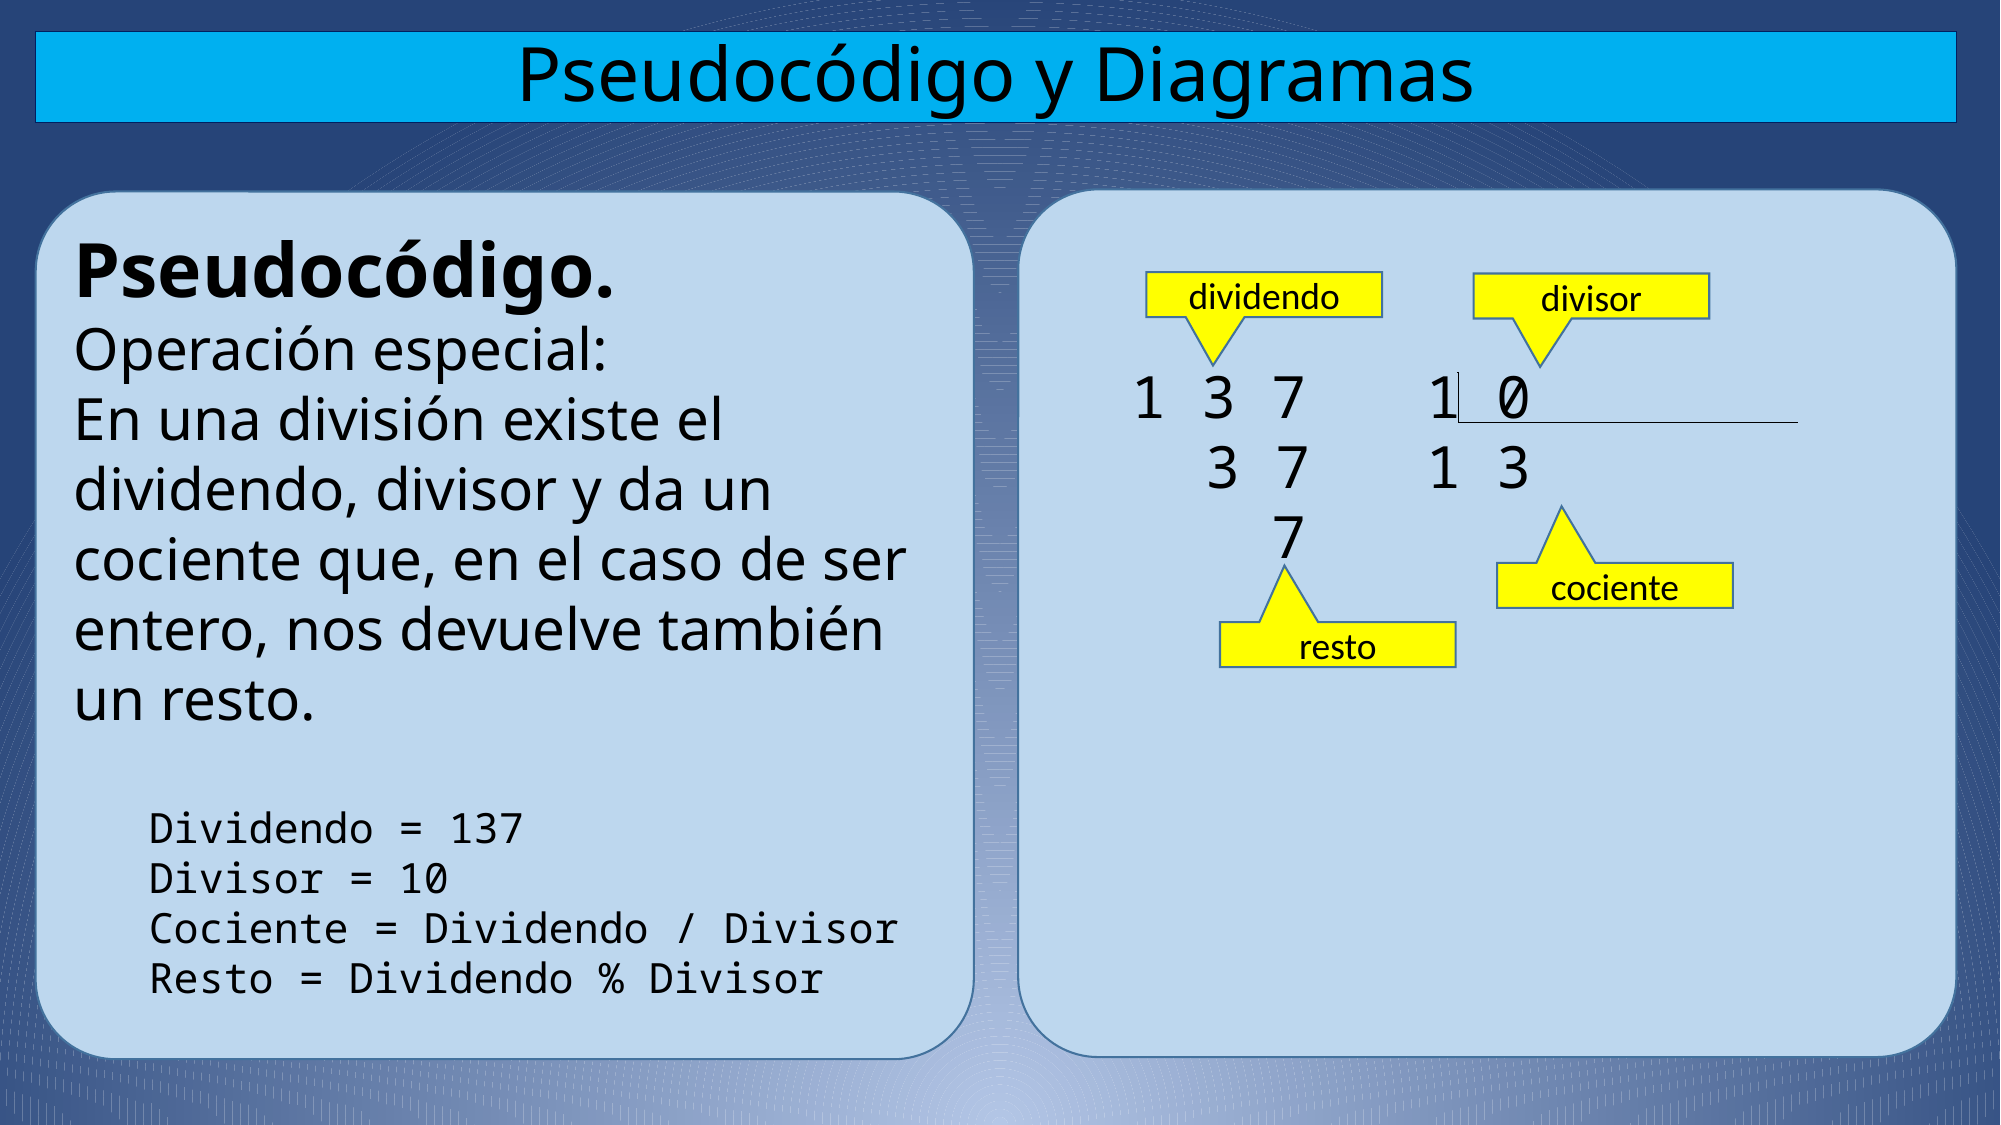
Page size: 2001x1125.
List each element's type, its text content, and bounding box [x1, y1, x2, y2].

title Pseudocódigo y Diagramas [35, 31, 1957, 123]
text_box resto [1220, 565, 1456, 668]
text_box dividendo [1146, 272, 1383, 366]
text_box Pseudocódigo. Operación especial: En una división existe el dividendo, divisor y da un cociente que, en el caso de ser entero, nos devuelve también un resto. Dividendo = 137 Divisor = 10 Cociente = Dividendo / Divisor Resto = Dividendo % Divisor [35, 191, 974, 1060]
text_box cociente [1497, 506, 1733, 608]
text_box divisor [1473, 273, 1710, 367]
text_box 1 3 7 1 0 3 7 1 3 7 [1018, 189, 1957, 1058]
